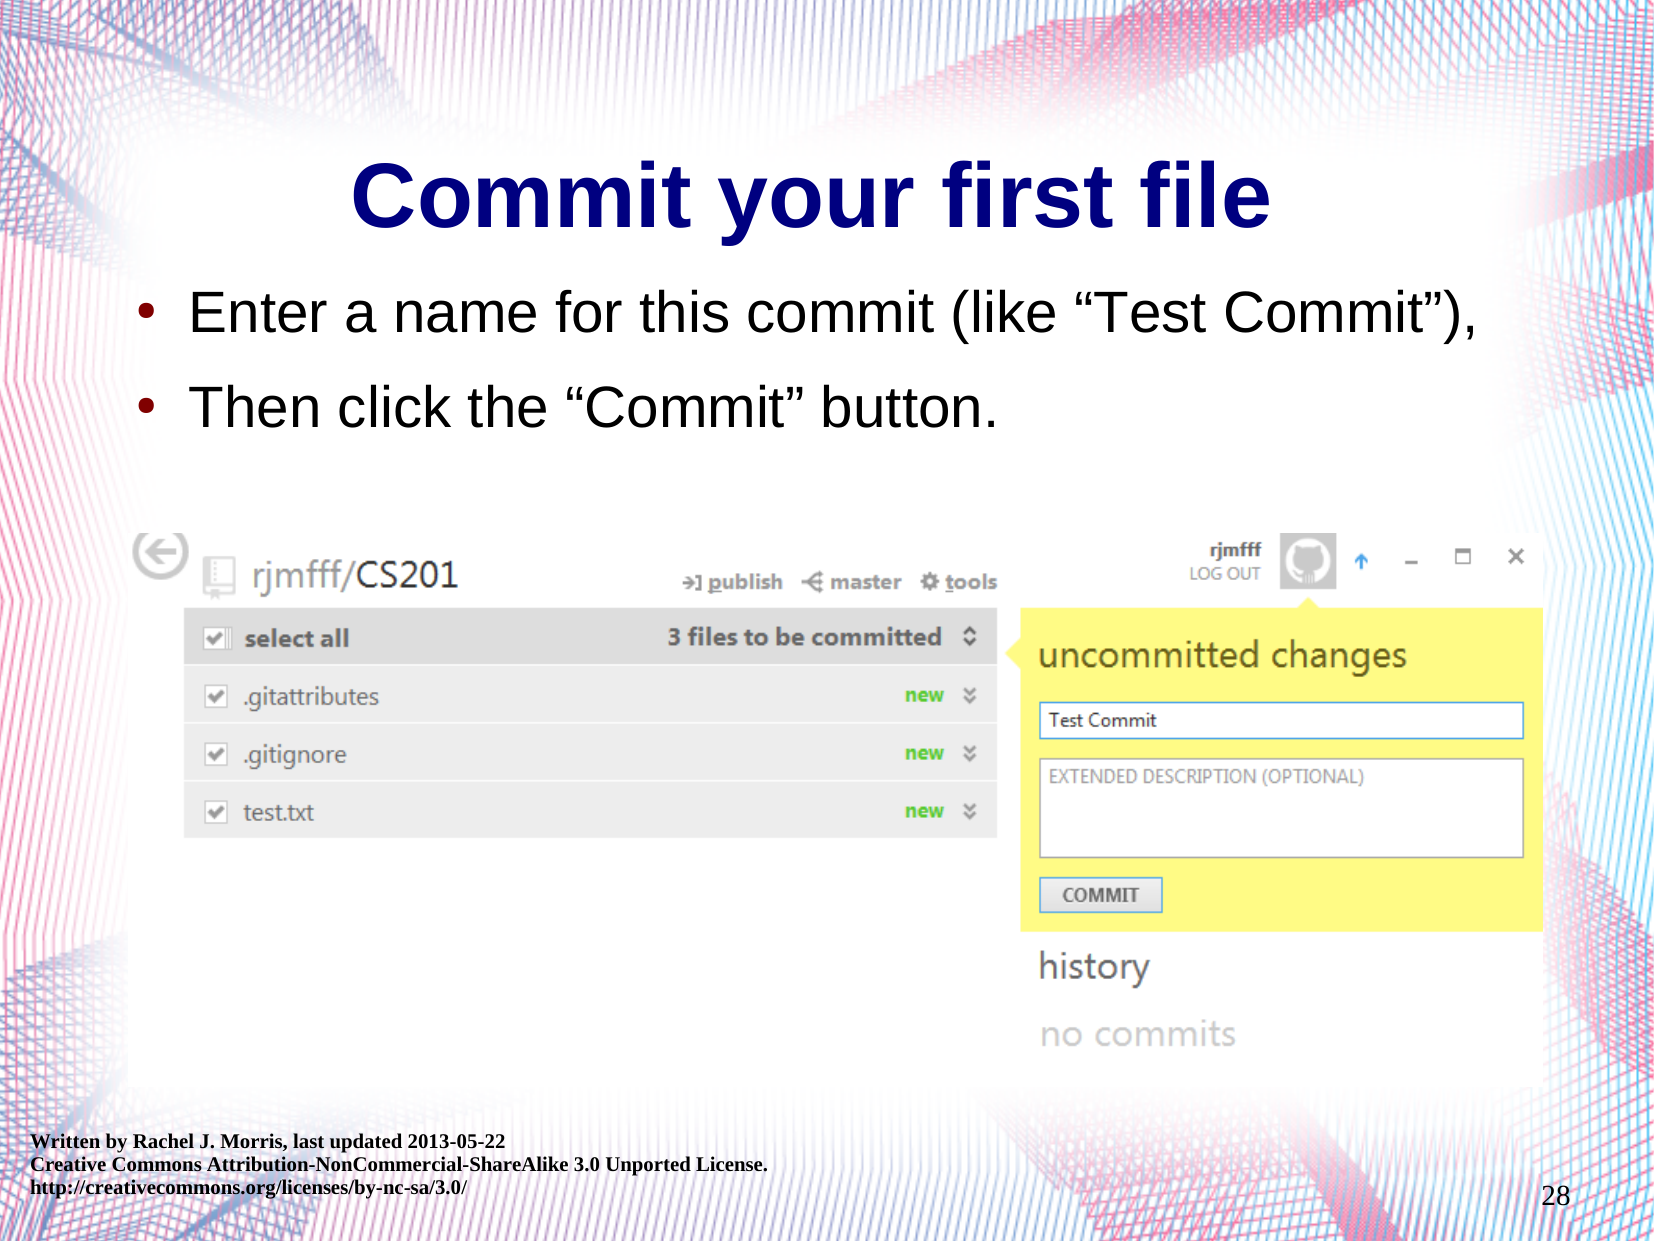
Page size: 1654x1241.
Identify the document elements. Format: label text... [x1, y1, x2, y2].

title Commit your first file [118, 112, 1506, 280]
picture [0, 0, 1654, 1241]
list Enter a name for this commit (like “Test Commit”), Then click the “Commit” button. [118, 280, 1511, 655]
